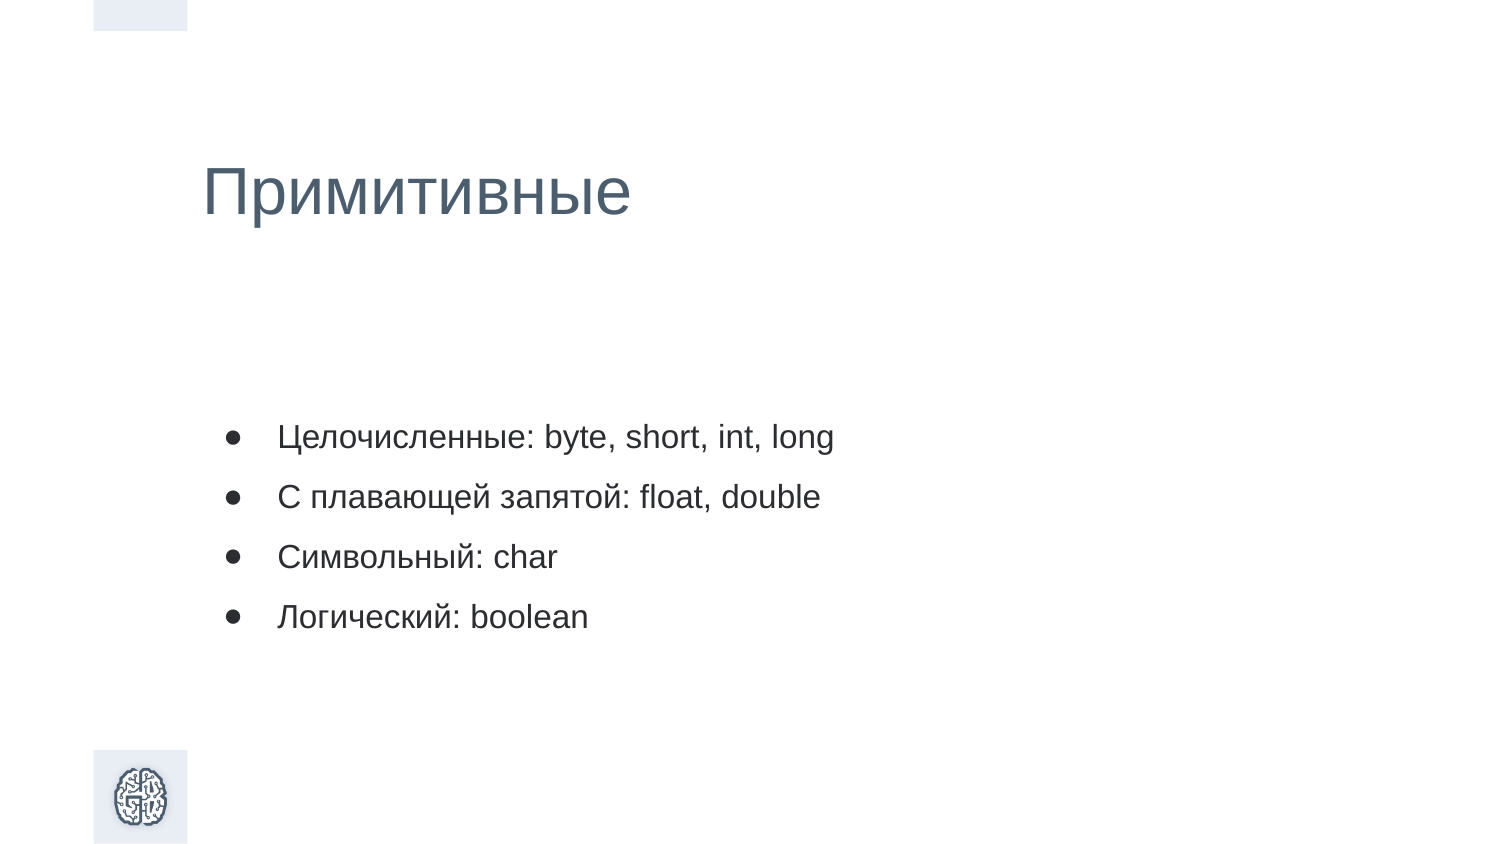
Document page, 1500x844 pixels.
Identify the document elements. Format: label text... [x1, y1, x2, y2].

picture [106, 760, 175, 834]
text_box Целочисленные: byte, short, int, long С плавающей запятой: float, double Символьный: char Логический: boolean [187, 334, 1312, 697]
text_box Примитивные [187, 93, 1312, 282]
